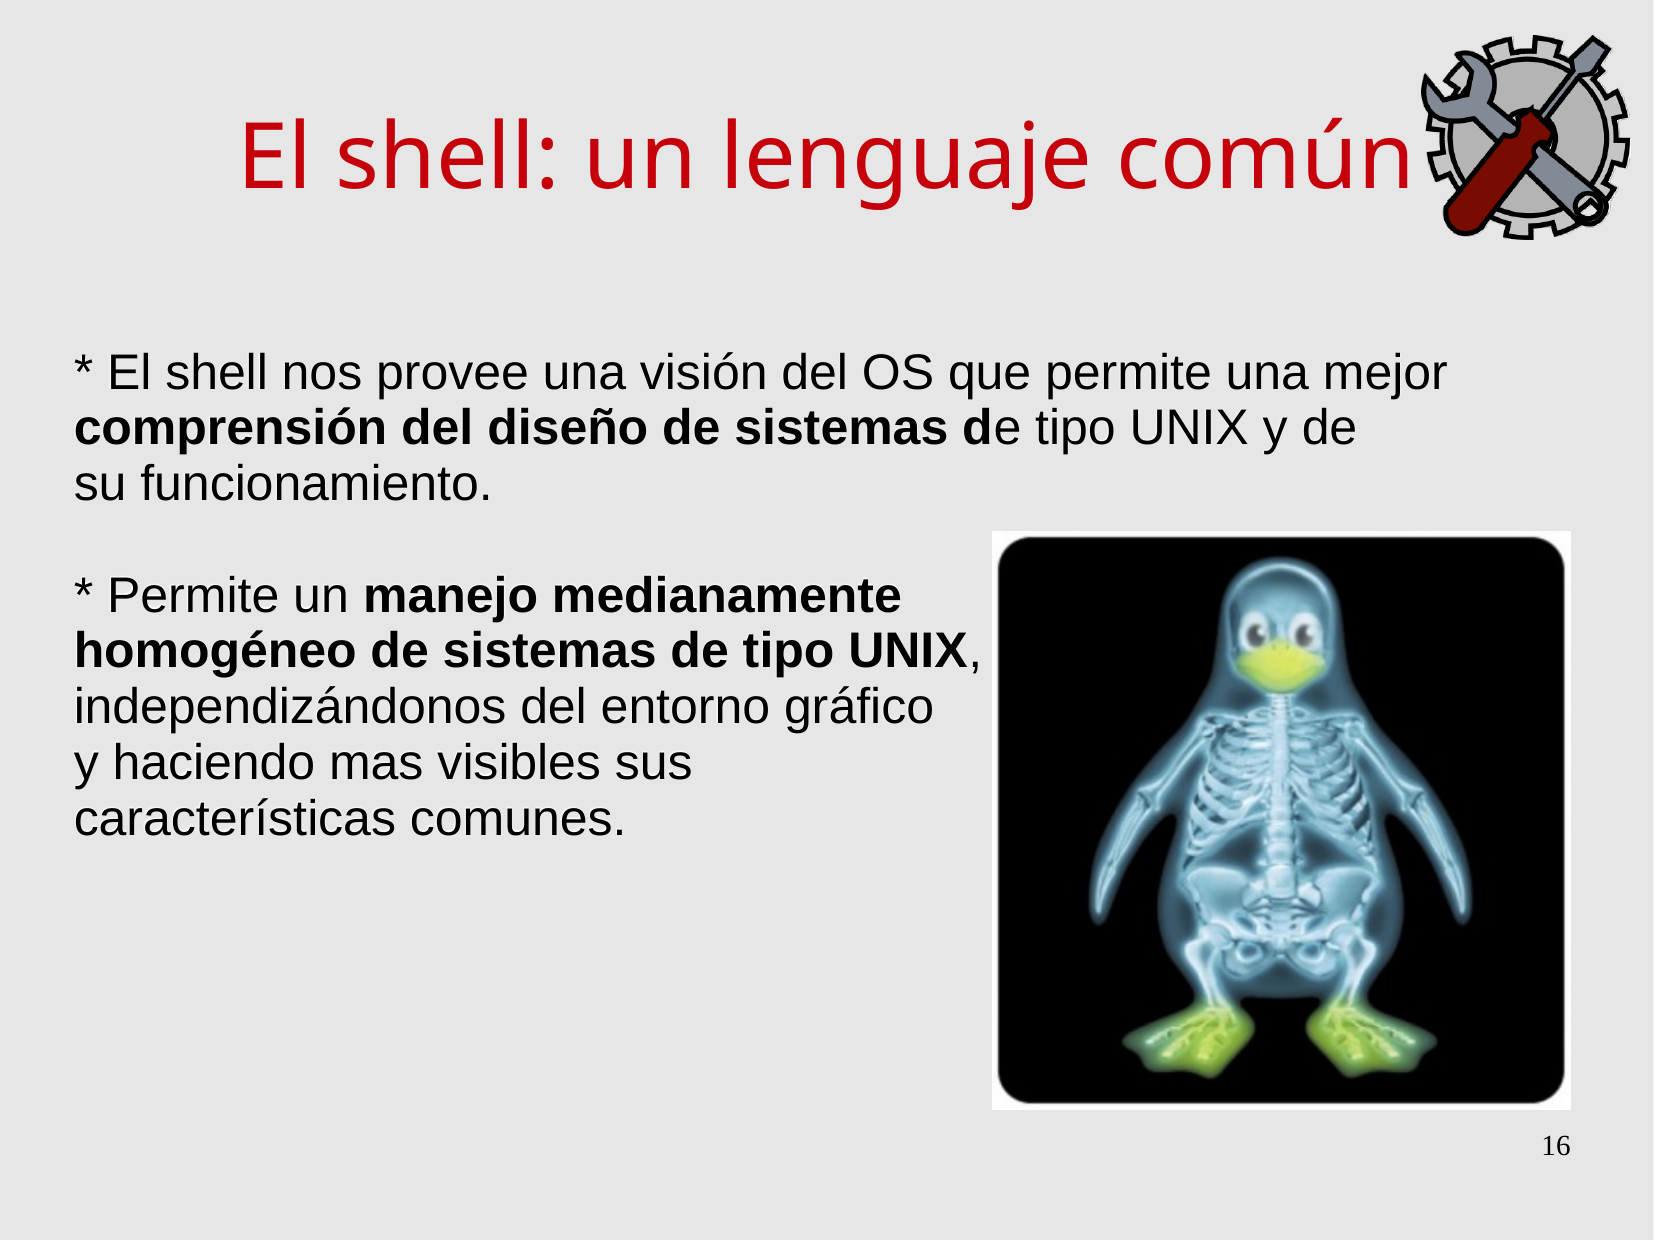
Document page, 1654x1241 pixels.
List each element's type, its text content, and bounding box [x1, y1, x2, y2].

title El shell: un lenguaje común [82, 49, 1571, 257]
text_box * El shell nos provee una visión del OS que permite una mejor comprensión del diseño de sistemas de tipo UNIX y de su funcionamiento. * Permite un manejo medianamente homogéneo de sistemas de tipo UNIX, independizándonos del entorno gráfico y haciendo mas visibles sus características comunes. [59, 336, 1479, 854]
picture [992, 531, 1571, 1110]
picture [1421, 35, 1630, 240]
